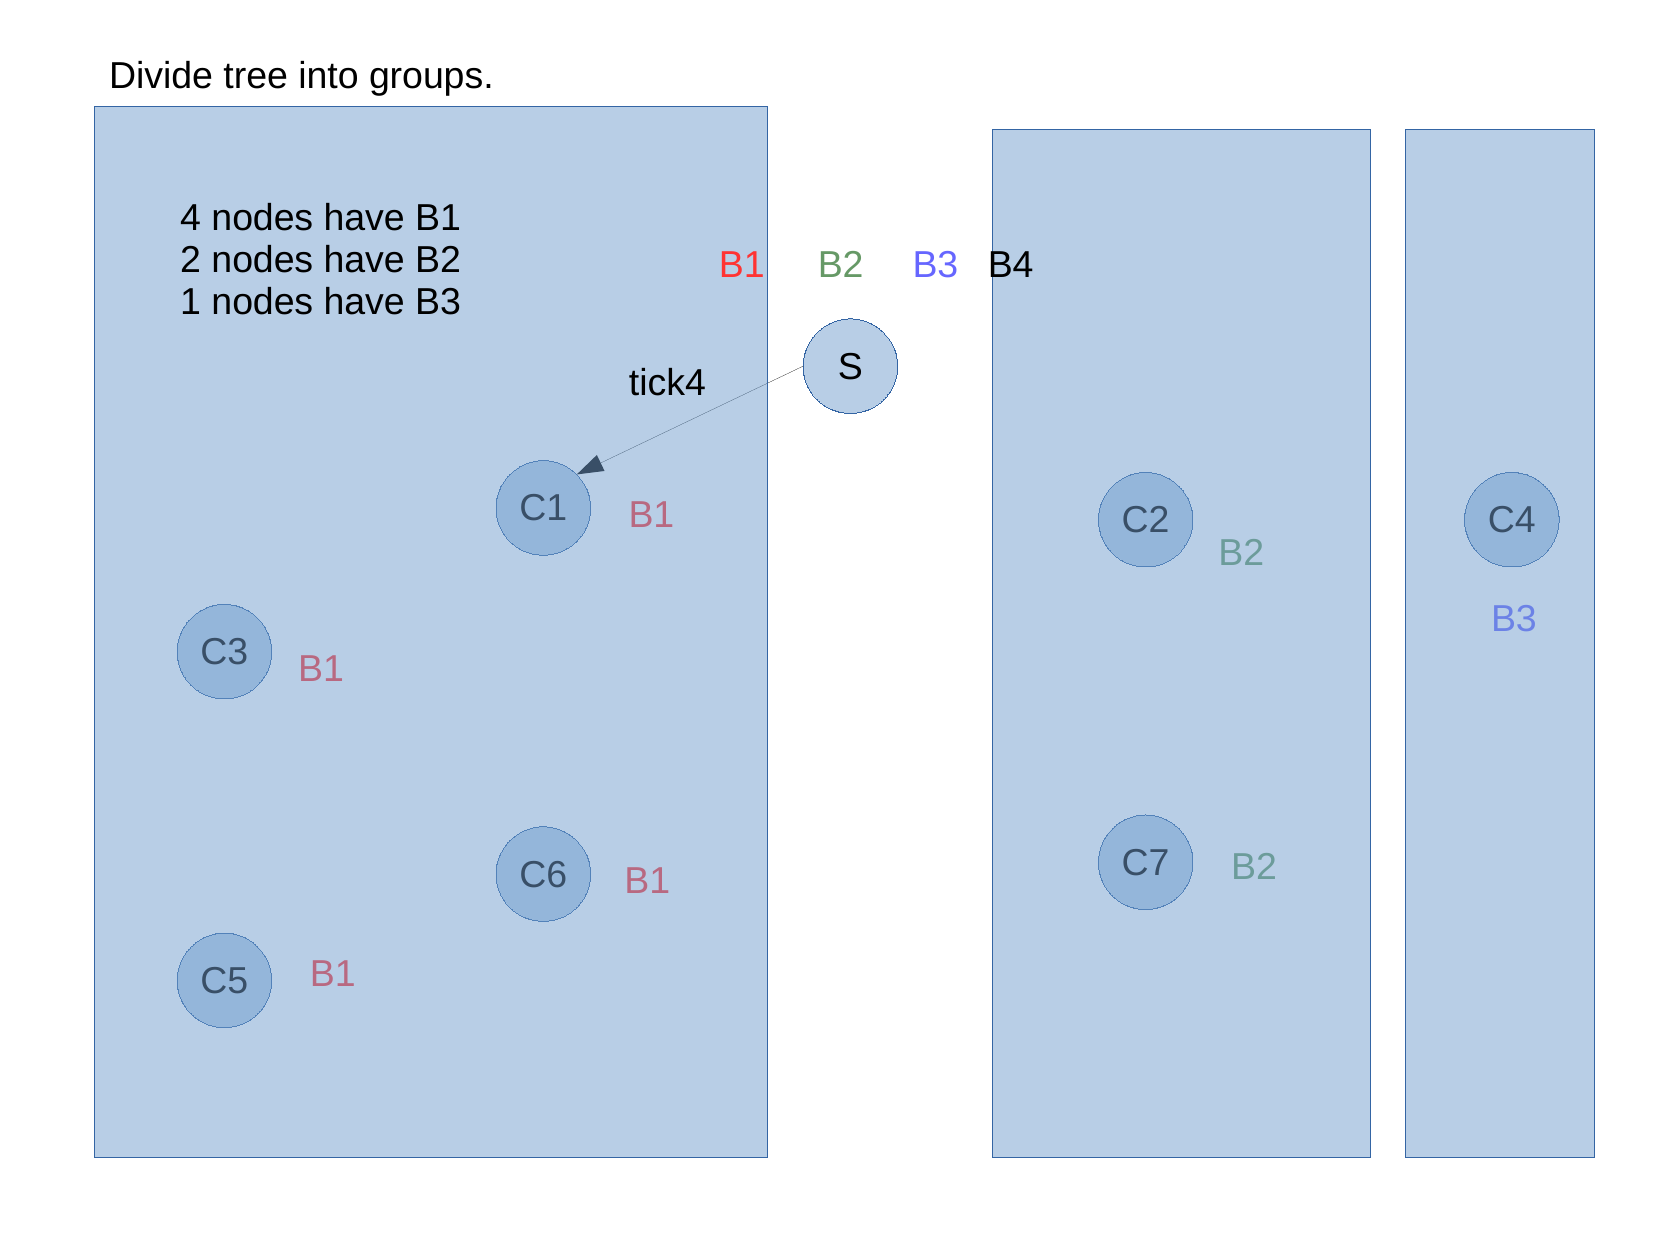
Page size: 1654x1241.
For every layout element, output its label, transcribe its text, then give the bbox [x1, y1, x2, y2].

text_box B1 [704, 236, 780, 294]
text_box [992, 129, 1371, 1158]
text_box 4 nodes have B1 2 nodes have B2 1 nodes have B3 [165, 189, 487, 330]
text_box tick4 [614, 354, 721, 412]
text_box B3 [897, 236, 973, 294]
text_box [1405, 129, 1595, 1158]
text_box S [803, 318, 898, 414]
text_box B4 [973, 236, 1049, 294]
text_box Divide tree into groups. [94, 47, 509, 105]
text_box B2 [803, 236, 879, 294]
text_box [94, 106, 768, 1158]
